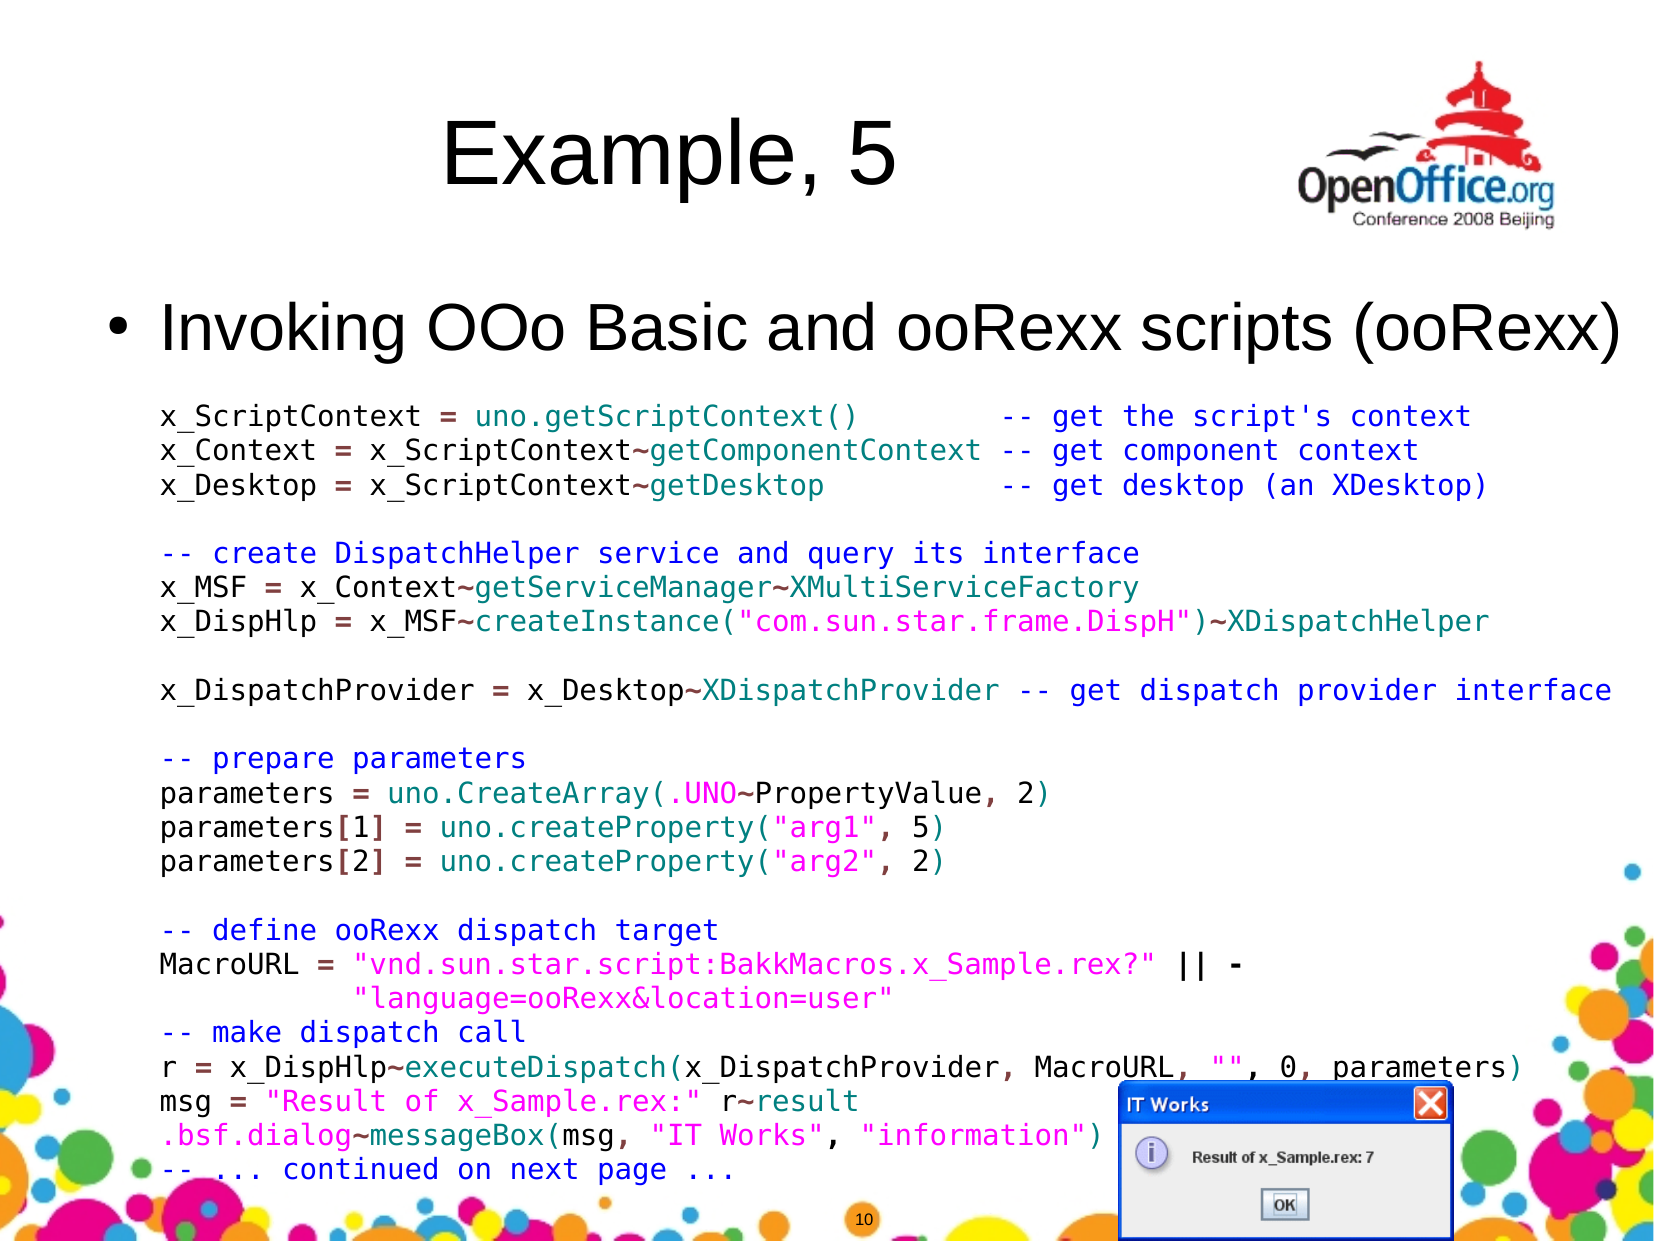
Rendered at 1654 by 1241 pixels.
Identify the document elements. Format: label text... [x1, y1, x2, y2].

picture [0, 810, 1654, 1241]
list Invoking OOo Basic and ooRexx scripts (ooRexx) x_ScriptContext = uno.getScriptContext() -- get the script's context x_Context = x_ScriptContext~getComponentContext -- get component context x_Desktop = x_ScriptContext~getDesktop -- get desktop (an XDesktop) -- create DispatchHelper service and query its interface x_MSF = x_Context~getServiceManager~XMultiServiceFactory x_DispHlp = x_MSF~createInstance("com.sun.star.frame.DispH")~XDispatchHelper x_DispatchProvider = x_Desktop~XDispatchProvider -- get dispatch provider interface -- prepare parameters parameters = uno.CreateArray(.UNO~PropertyValue, 2) parameters[1] = uno.createProperty("arg1", 5) parameters[2] = uno.createProperty("arg2", 2) -- define ooRexx dispatch target MacroURL = "vnd.sun.star.script:BakkMacros.x_Sample.rex?" || - "language=ooRexx&location=user" -- make dispatch call r = x_DispHlp~executeDispatch(x_DispatchProvider, MacroURL, "", 0, parameters) msg = "Result of x_Sample.rex:" r~result .bsf.dialog~messageBox(msg, "IT Works", "information") -- ... continued on next page ... [88, 290, 1654, 1188]
picture [1285, 51, 1569, 250]
title Example, 5 [82, 49, 1258, 257]
